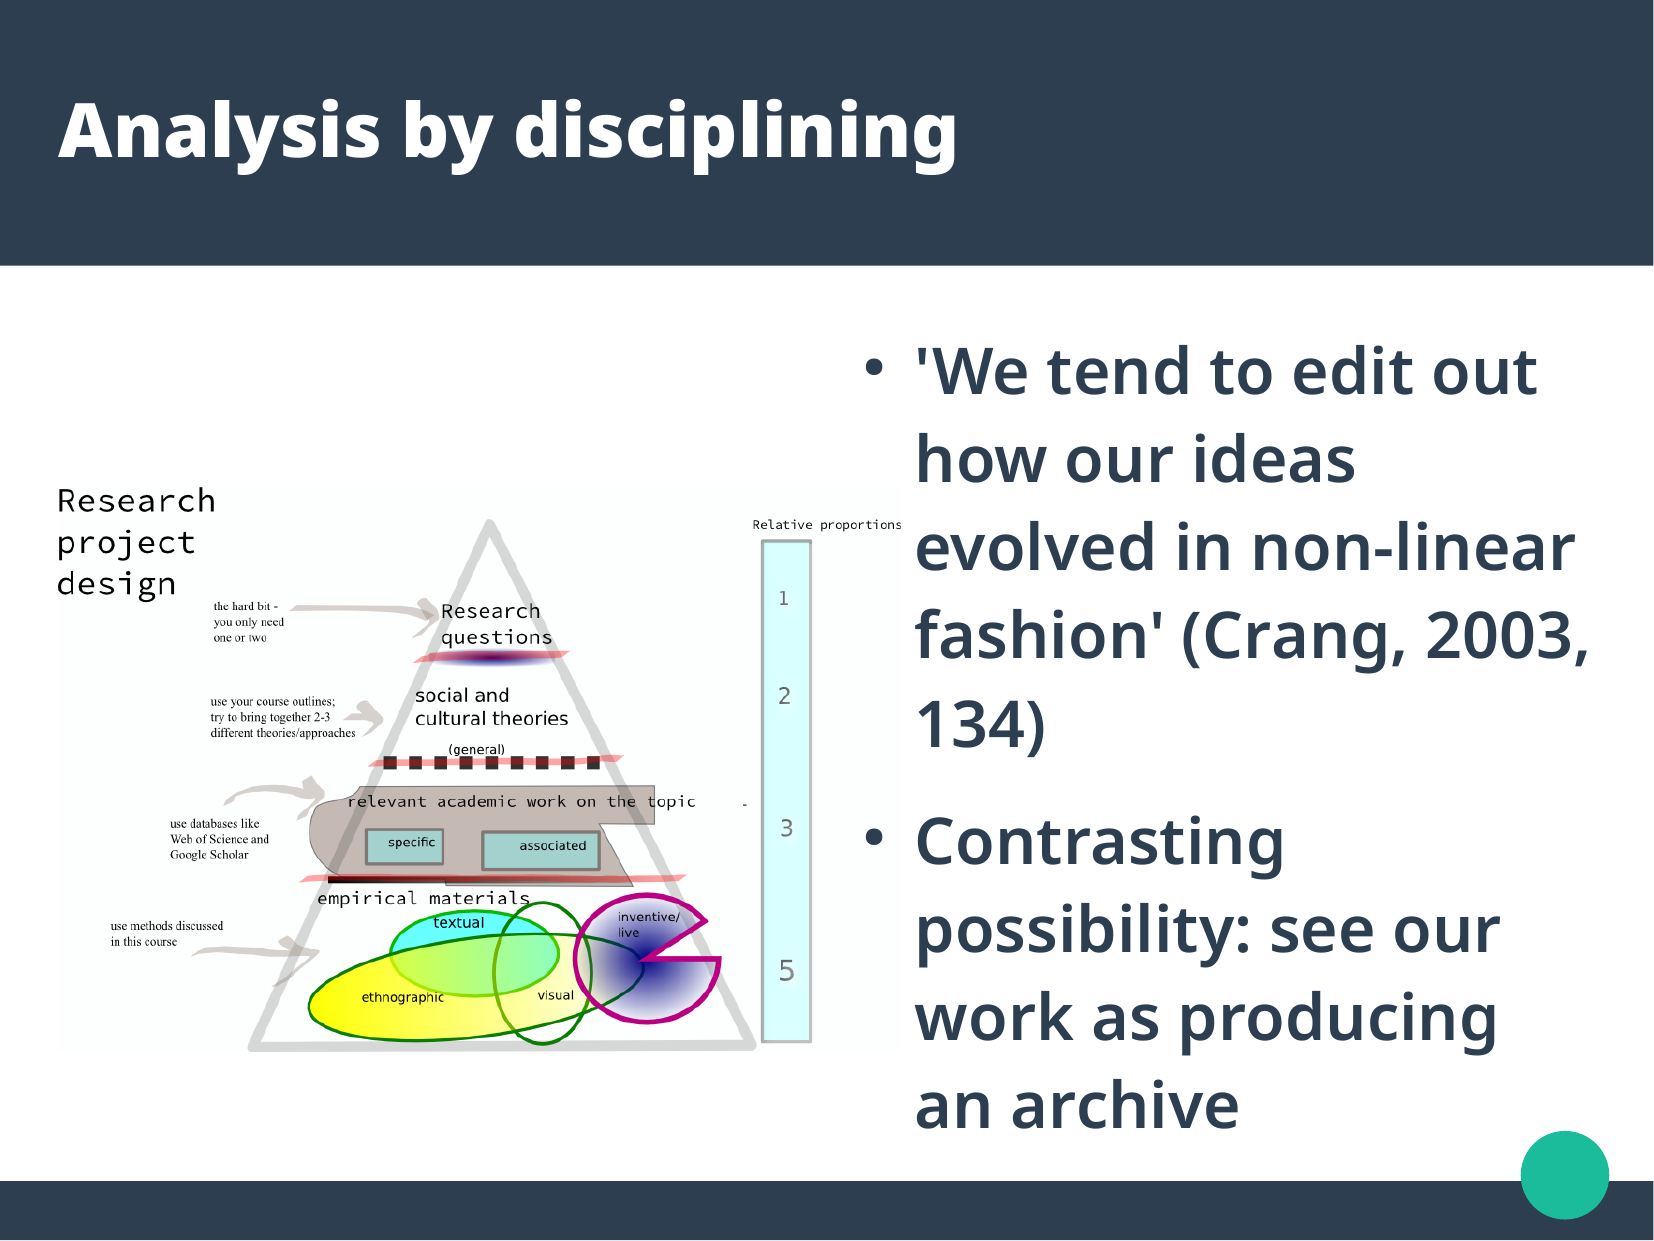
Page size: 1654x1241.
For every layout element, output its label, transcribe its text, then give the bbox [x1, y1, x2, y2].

picture [58, 487, 845, 1052]
list 'We tend to edit out how our ideas evolved in non-linear fashion' (Crang, 2003, 134) Contrasting possibility: see our work as producing an archive [845, 324, 1596, 1152]
title Analysis by disciplining [59, 49, 1595, 207]
